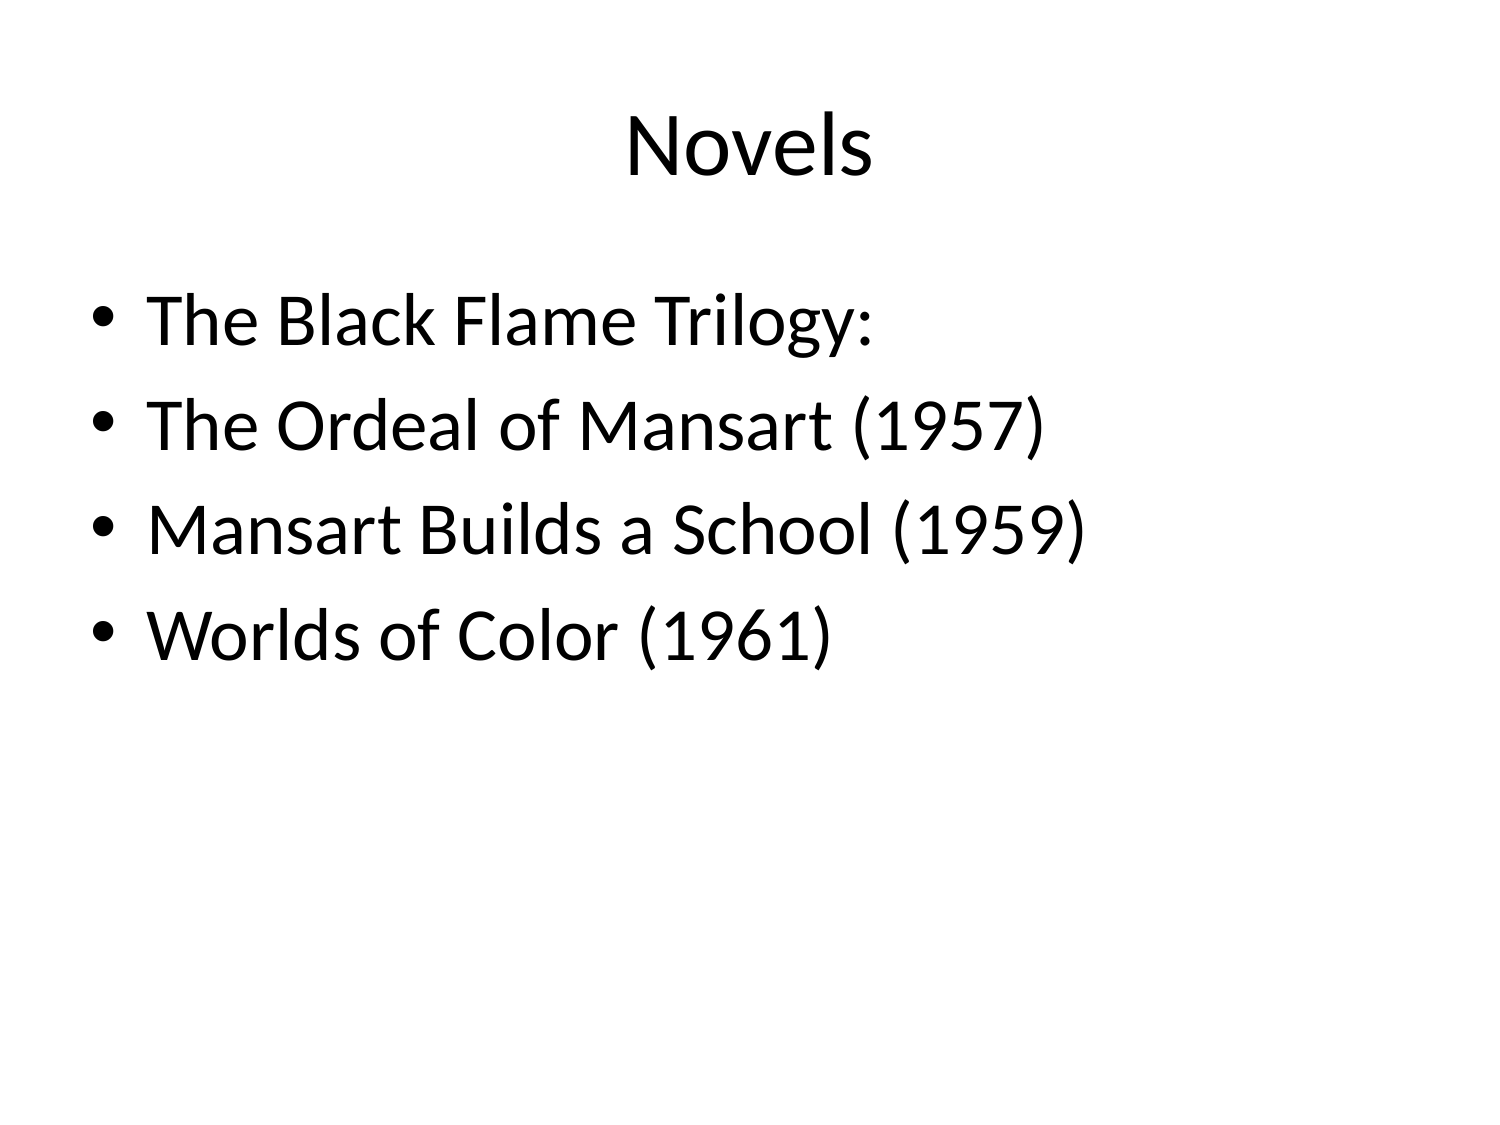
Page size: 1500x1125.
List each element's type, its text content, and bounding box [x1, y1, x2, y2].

title Novels [75, 45, 1425, 233]
list The Black Flame Trilogy: The Ordeal of Mansart (1957) Mansart Builds a School (1959) Worlds of Color (1961) [75, 262, 1425, 1005]
